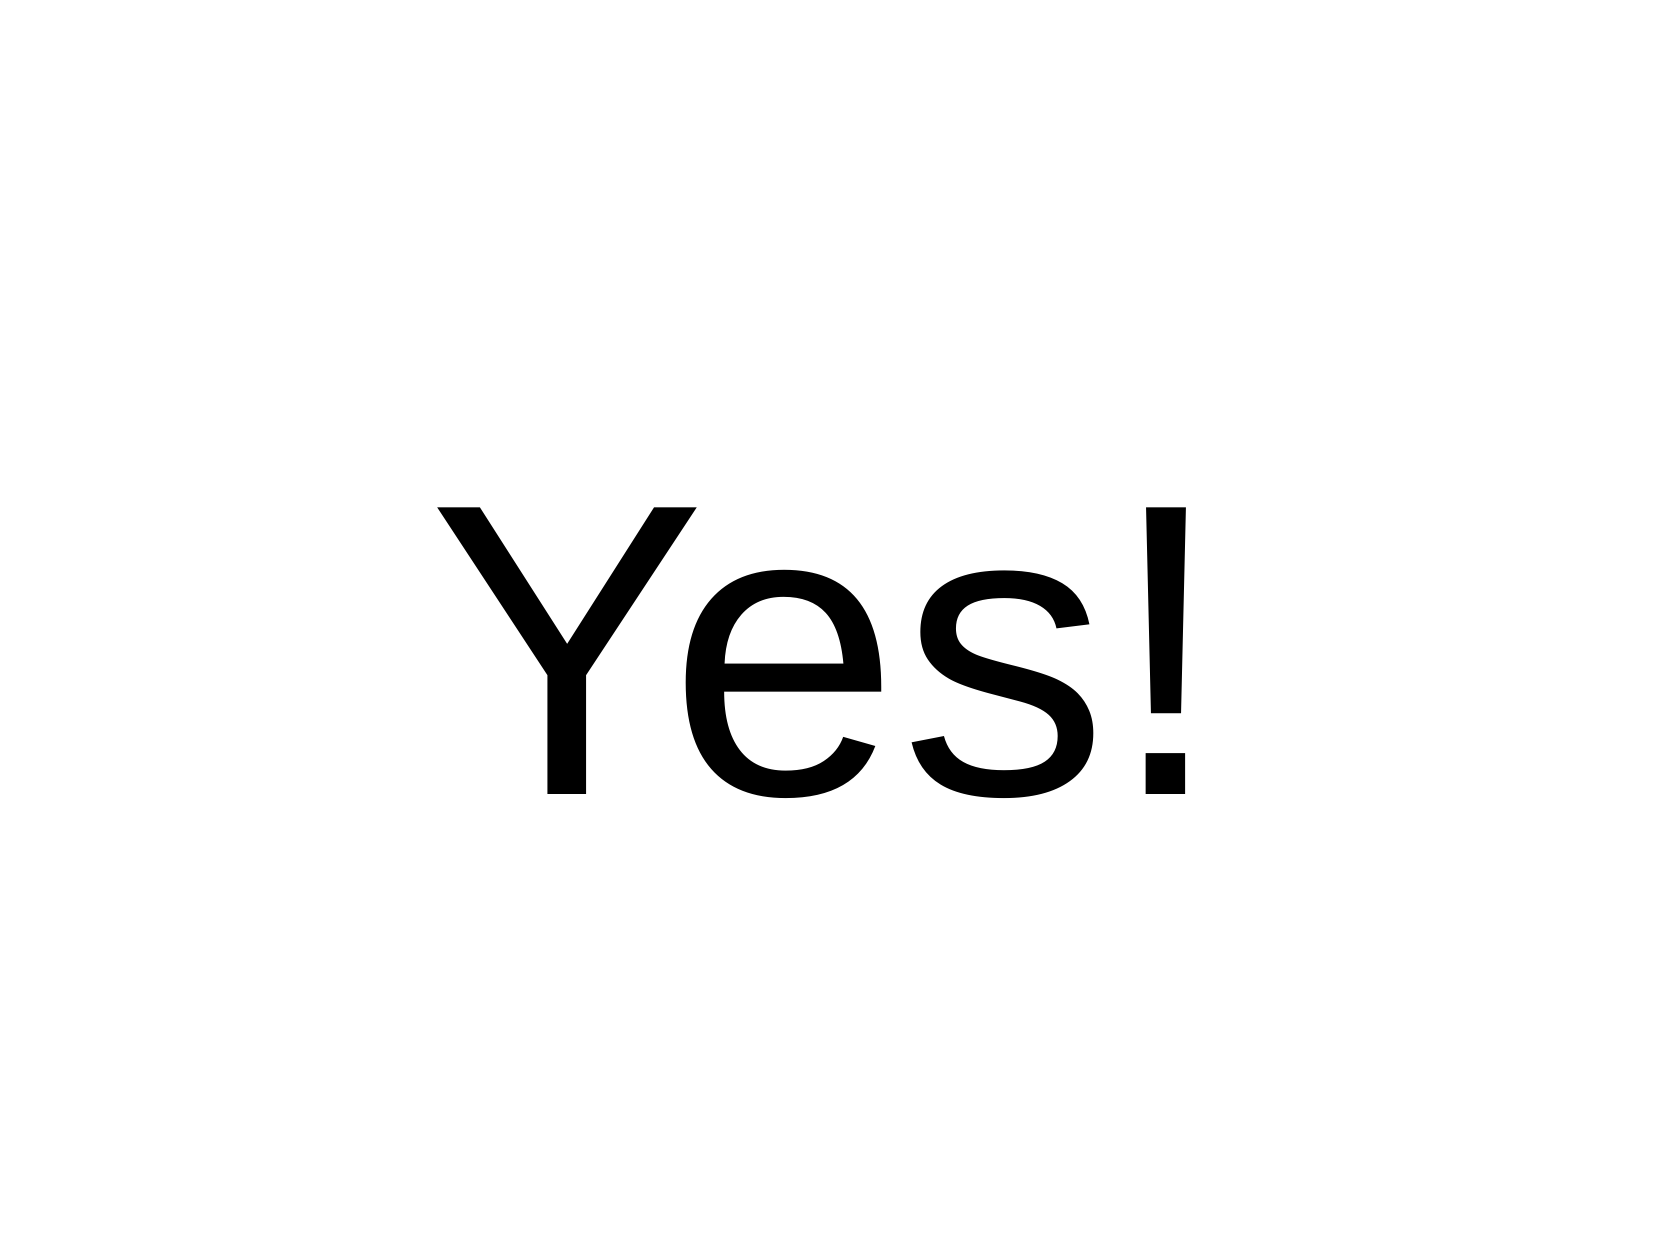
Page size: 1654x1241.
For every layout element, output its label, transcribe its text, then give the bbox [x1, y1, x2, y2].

subtitle Yes! [82, 290, 1571, 1010]
